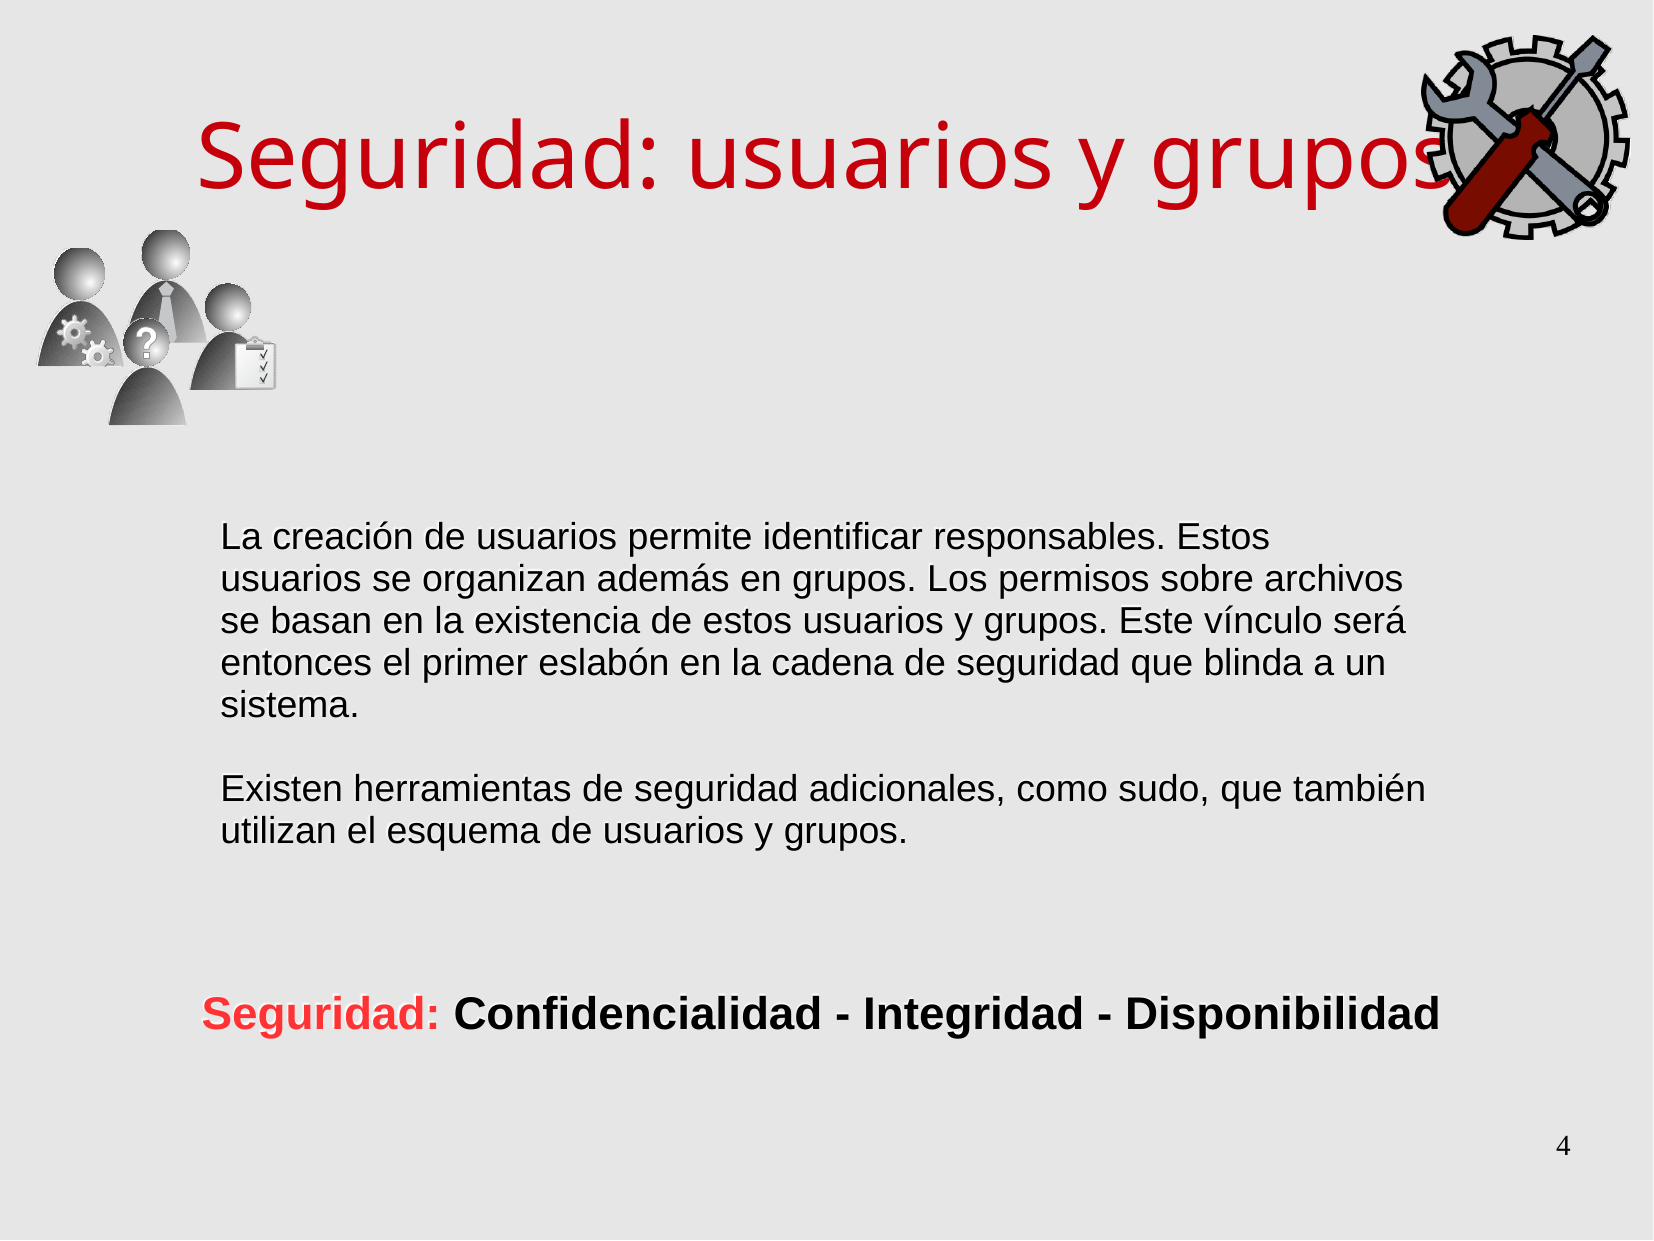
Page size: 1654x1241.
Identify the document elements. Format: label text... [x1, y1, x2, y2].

title Seguridad: usuarios y grupos [82, 49, 1571, 257]
text_box La creación de usuarios permite identificar responsables. Estos usuarios se organizan además en grupos. Los permisos sobre archivos se basan en la existencia de estos usuarios y grupos. Este vínculo será entonces el primer eslabón en la cadena de seguridad que blinda a un sistema. Existen herramientas de seguridad adicionales, como sudo, que también utilizan el esquema de usuarios y grupos. [205, 507, 1441, 859]
picture [20, 230, 284, 426]
text_box Seguridad: Confidencialidad - Integridad - Disponibilidad [186, 980, 1457, 1047]
picture [1421, 35, 1630, 240]
